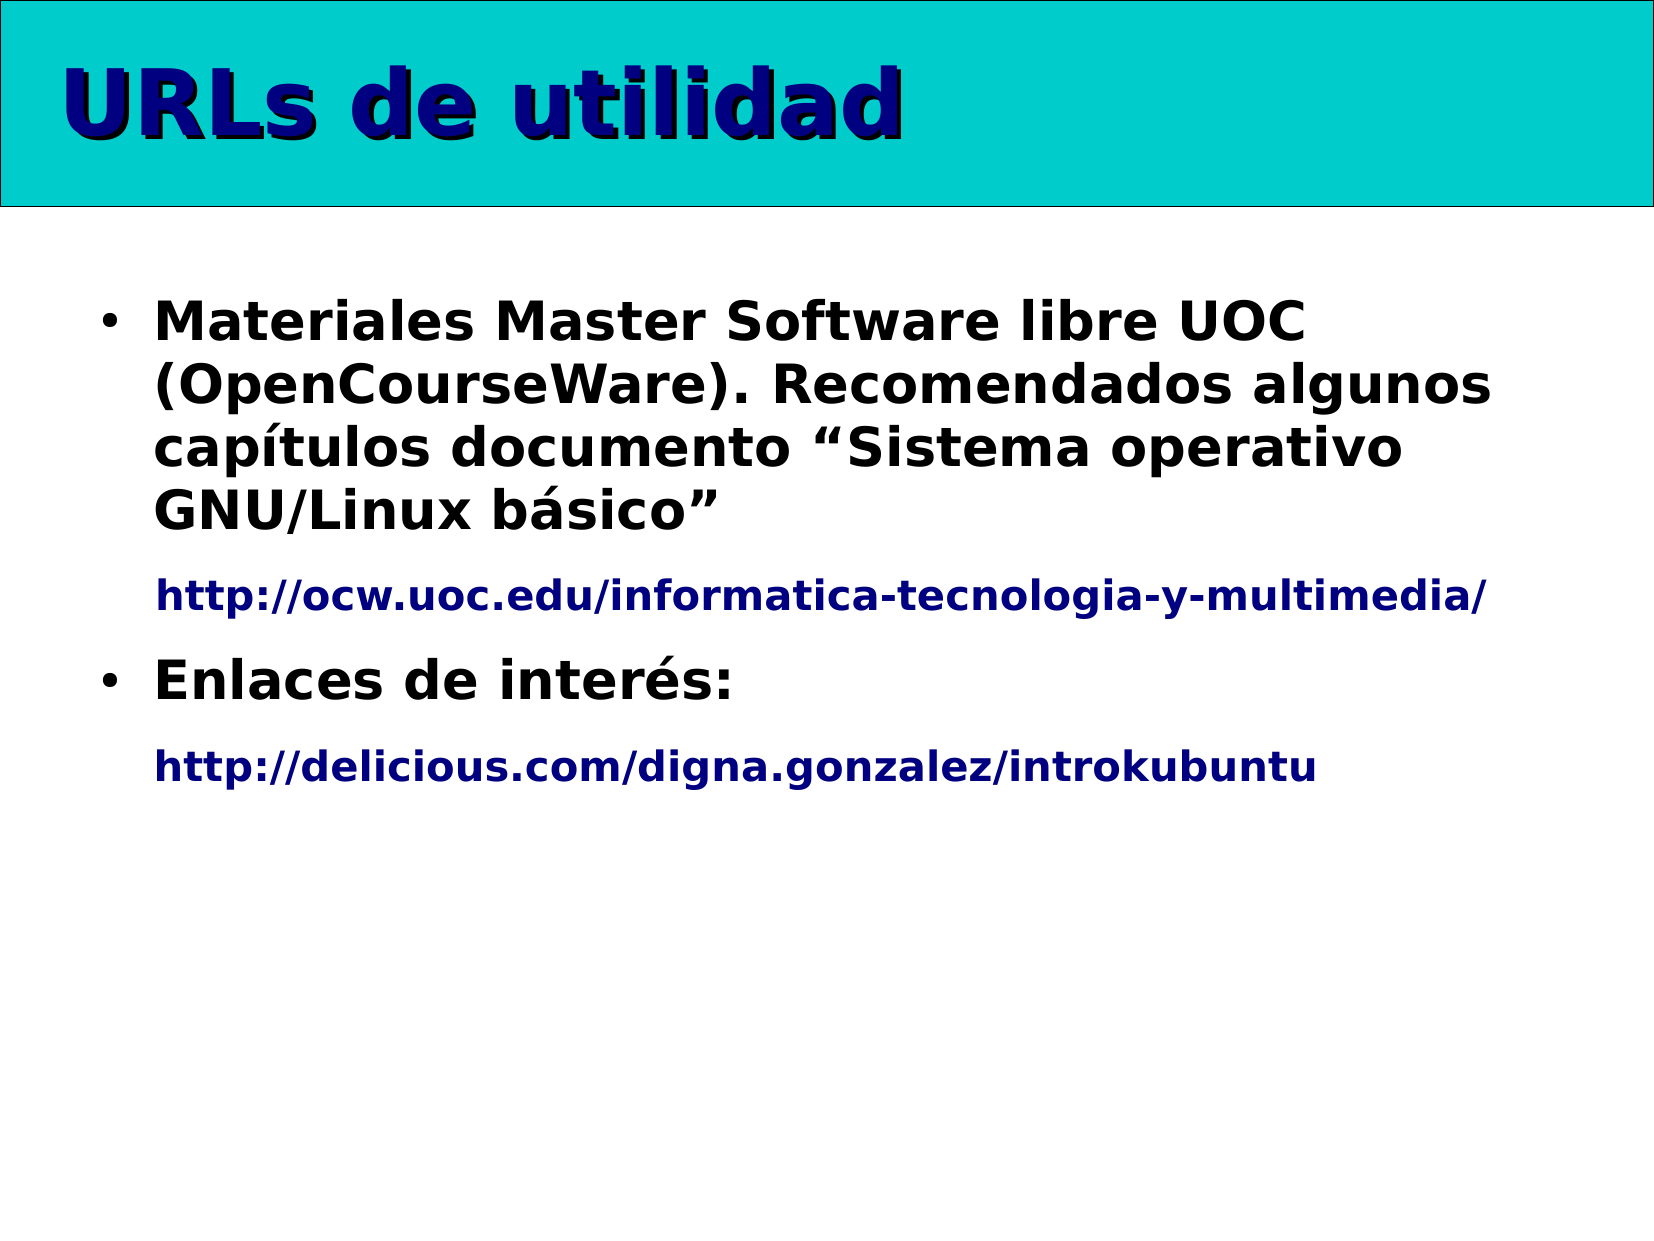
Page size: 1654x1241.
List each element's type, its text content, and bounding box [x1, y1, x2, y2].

list Materiales Master Software libre UOC (OpenCourseWare). Recomendados algunos capítulos documento “Sistema operativo GNU/Linux básico” http://ocw.uoc.edu/informatica-tecnologia-y-multimedia/ Enlaces de interés: http://delicious.com/digna.gonzalez/introkubuntu [82, 290, 1571, 1094]
title URLs de utilidad [59, 22, 1654, 185]
